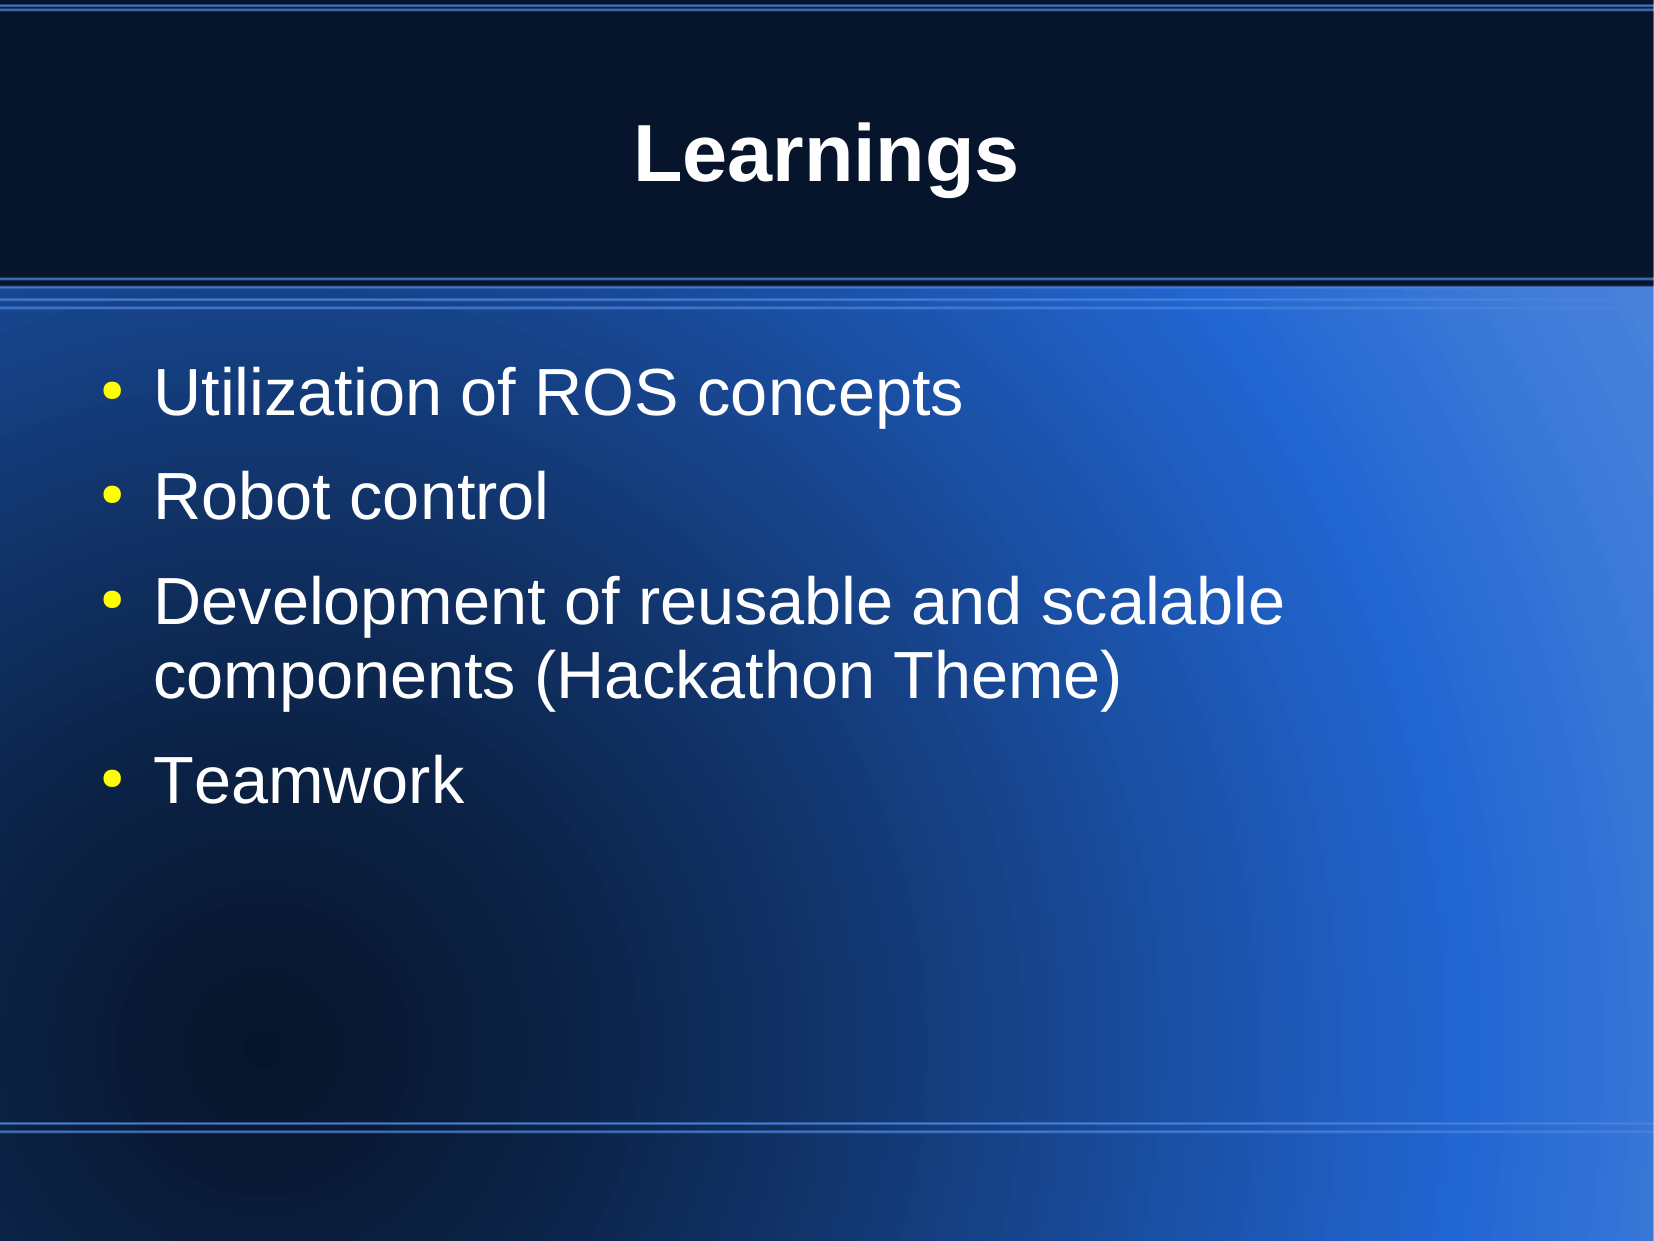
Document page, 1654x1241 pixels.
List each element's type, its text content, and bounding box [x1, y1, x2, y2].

title Learnings [82, 49, 1571, 257]
list Utilization of ROS concepts Robot control Development of reusable and scalable components (Hackathon Theme) Teamwork [82, 355, 1571, 1075]
picture [0, 0, 1654, 1241]
